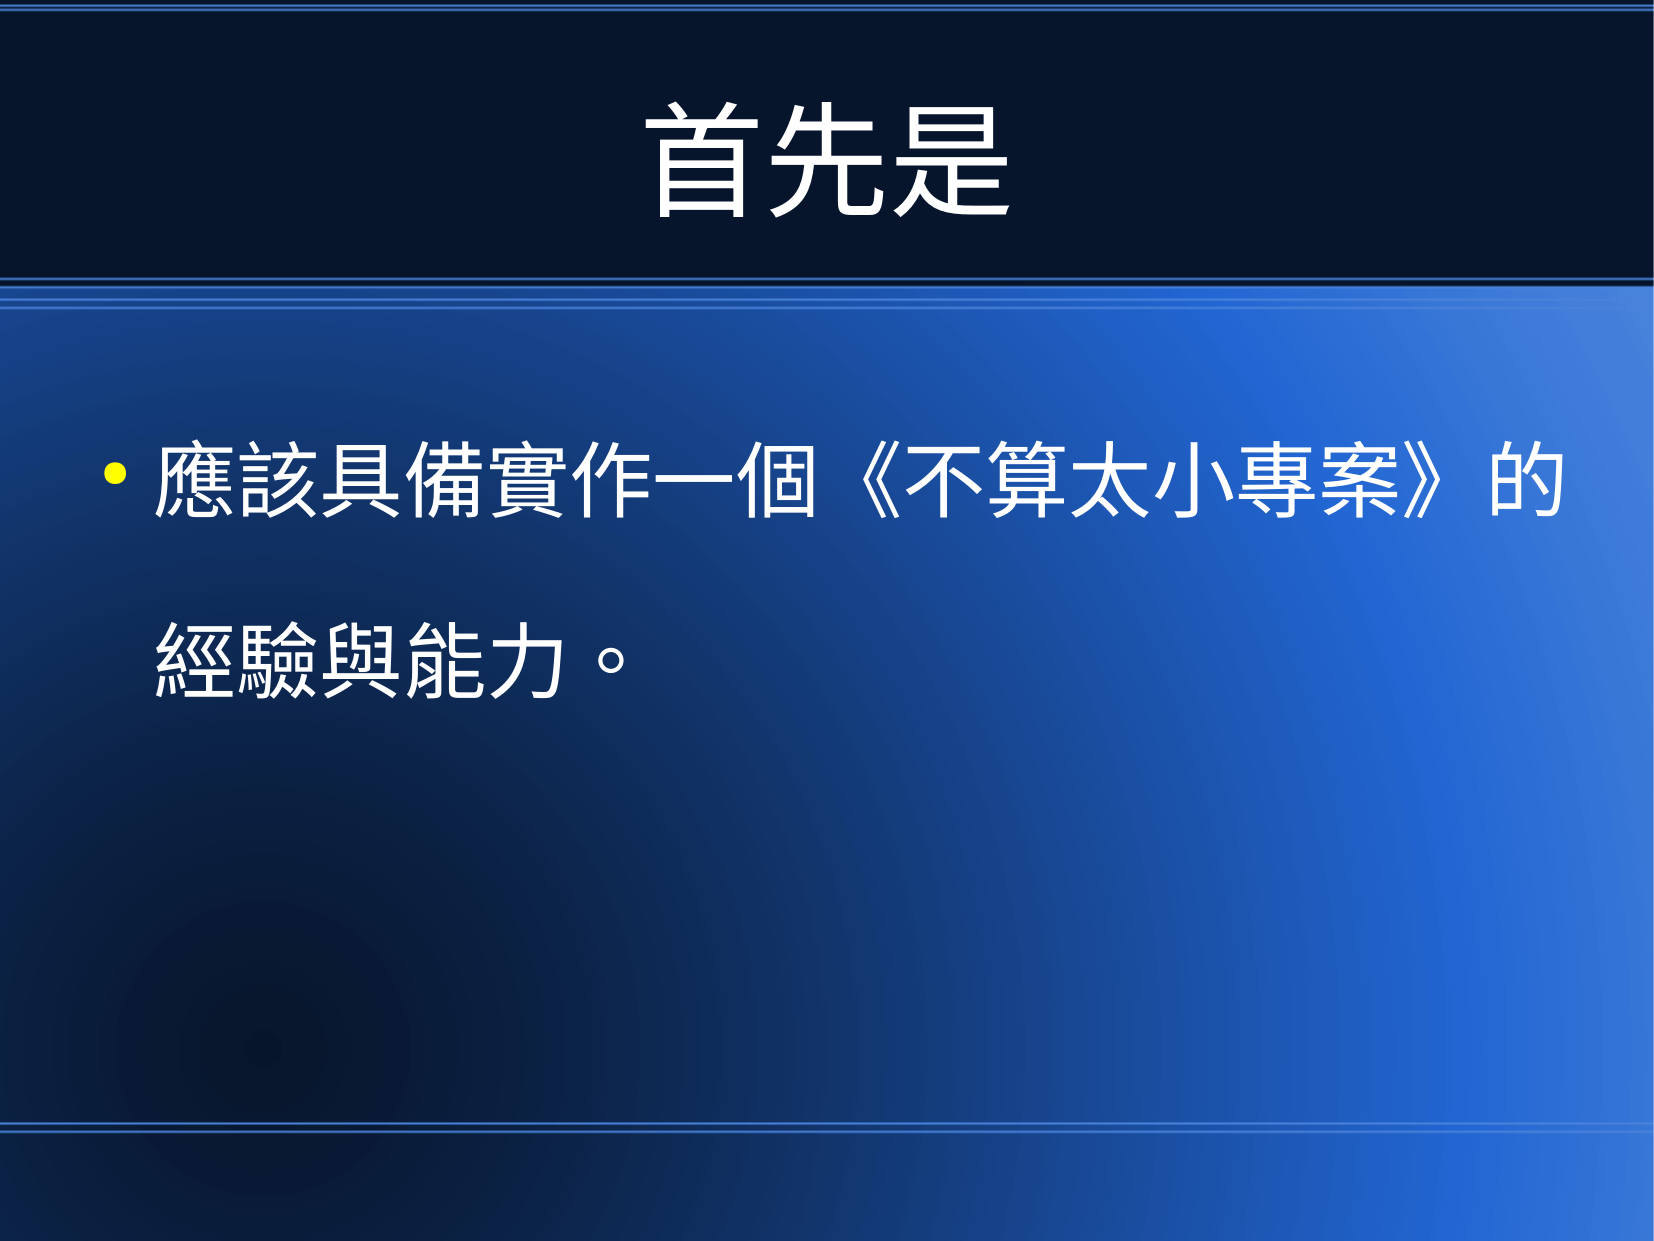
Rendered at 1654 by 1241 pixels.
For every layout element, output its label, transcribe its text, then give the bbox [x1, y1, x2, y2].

list 應該具備實作一個《不算太小專案》的經驗與能力。 [82, 355, 1571, 1241]
picture [0, 0, 1654, 1241]
title 首先是 [82, 49, 1571, 257]
